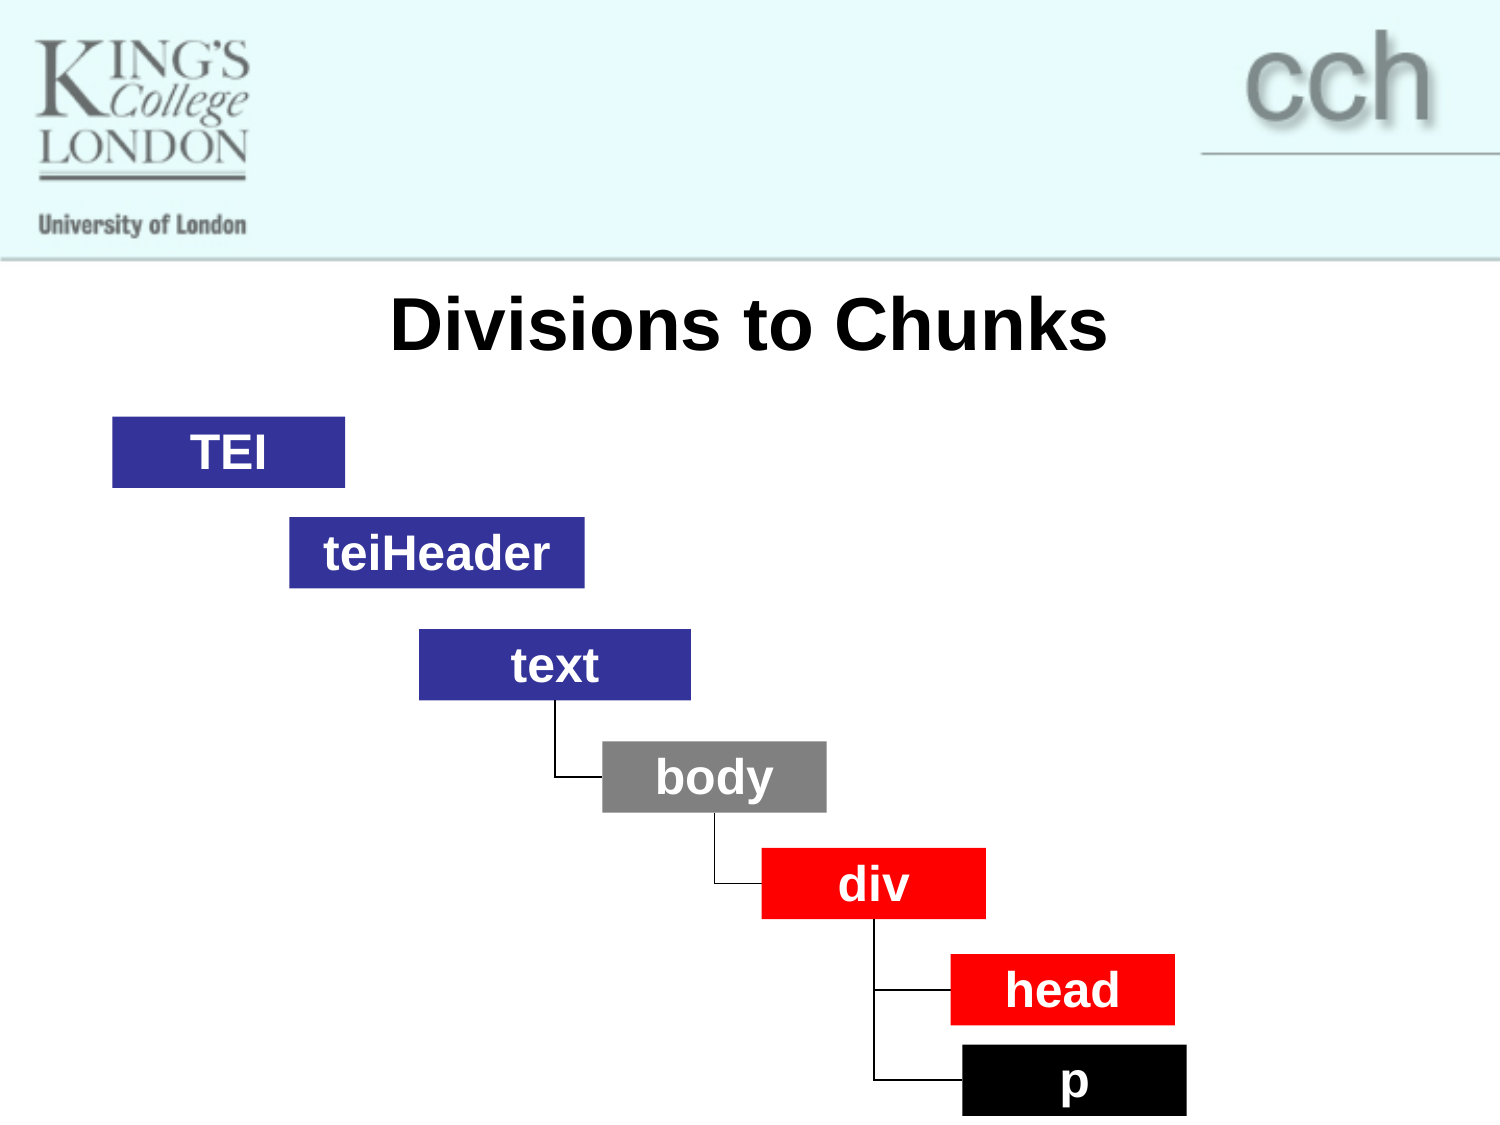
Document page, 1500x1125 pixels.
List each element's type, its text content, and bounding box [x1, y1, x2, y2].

text_box teiHeader [289, 517, 585, 589]
text_box TEI [112, 416, 346, 488]
title Divisions to Chunks [112, 265, 1388, 384]
text_box body [602, 741, 827, 813]
text_box p [962, 1044, 1187, 1116]
picture [0, 0, 1500, 1125]
text_box div [761, 847, 986, 920]
text_box text [419, 629, 691, 701]
text_box head [950, 954, 1175, 1026]
